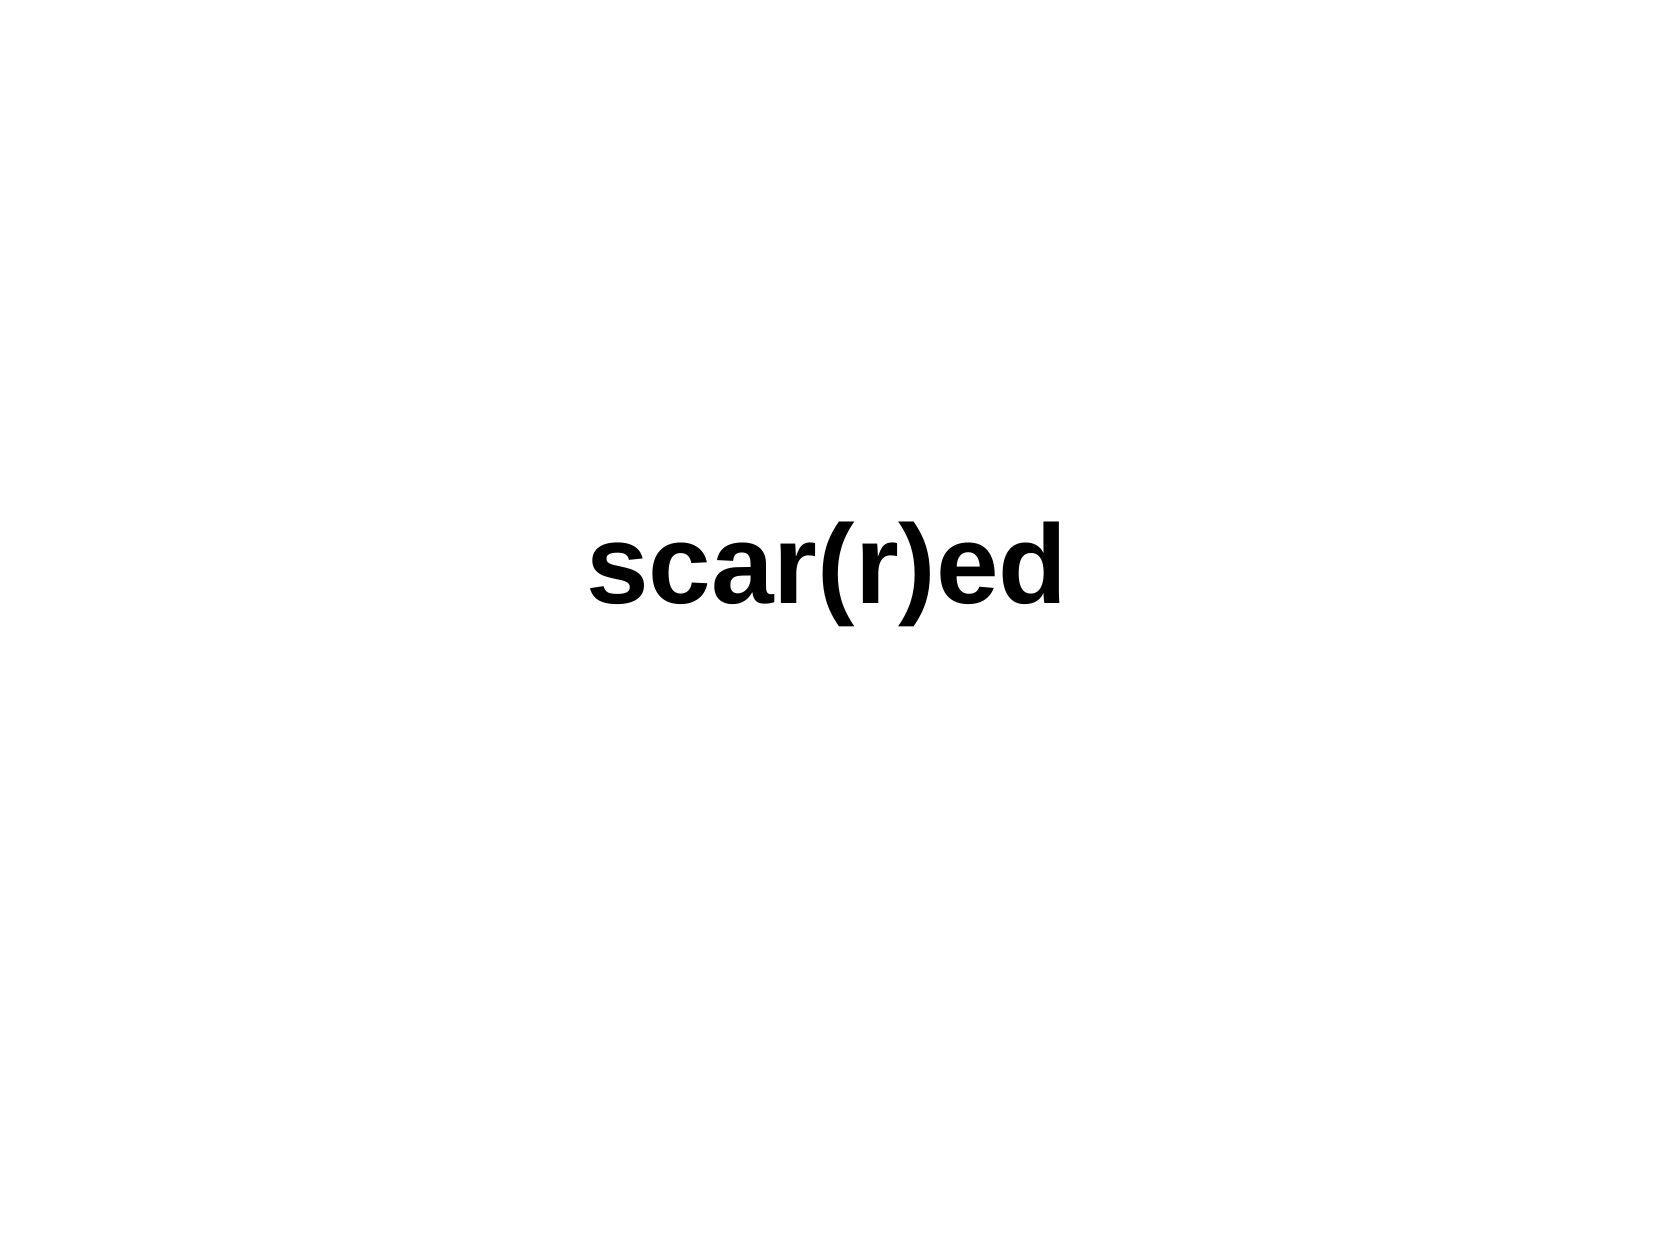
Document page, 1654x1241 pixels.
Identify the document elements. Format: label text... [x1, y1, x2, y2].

title scar(r)ed [82, 460, 1571, 668]
